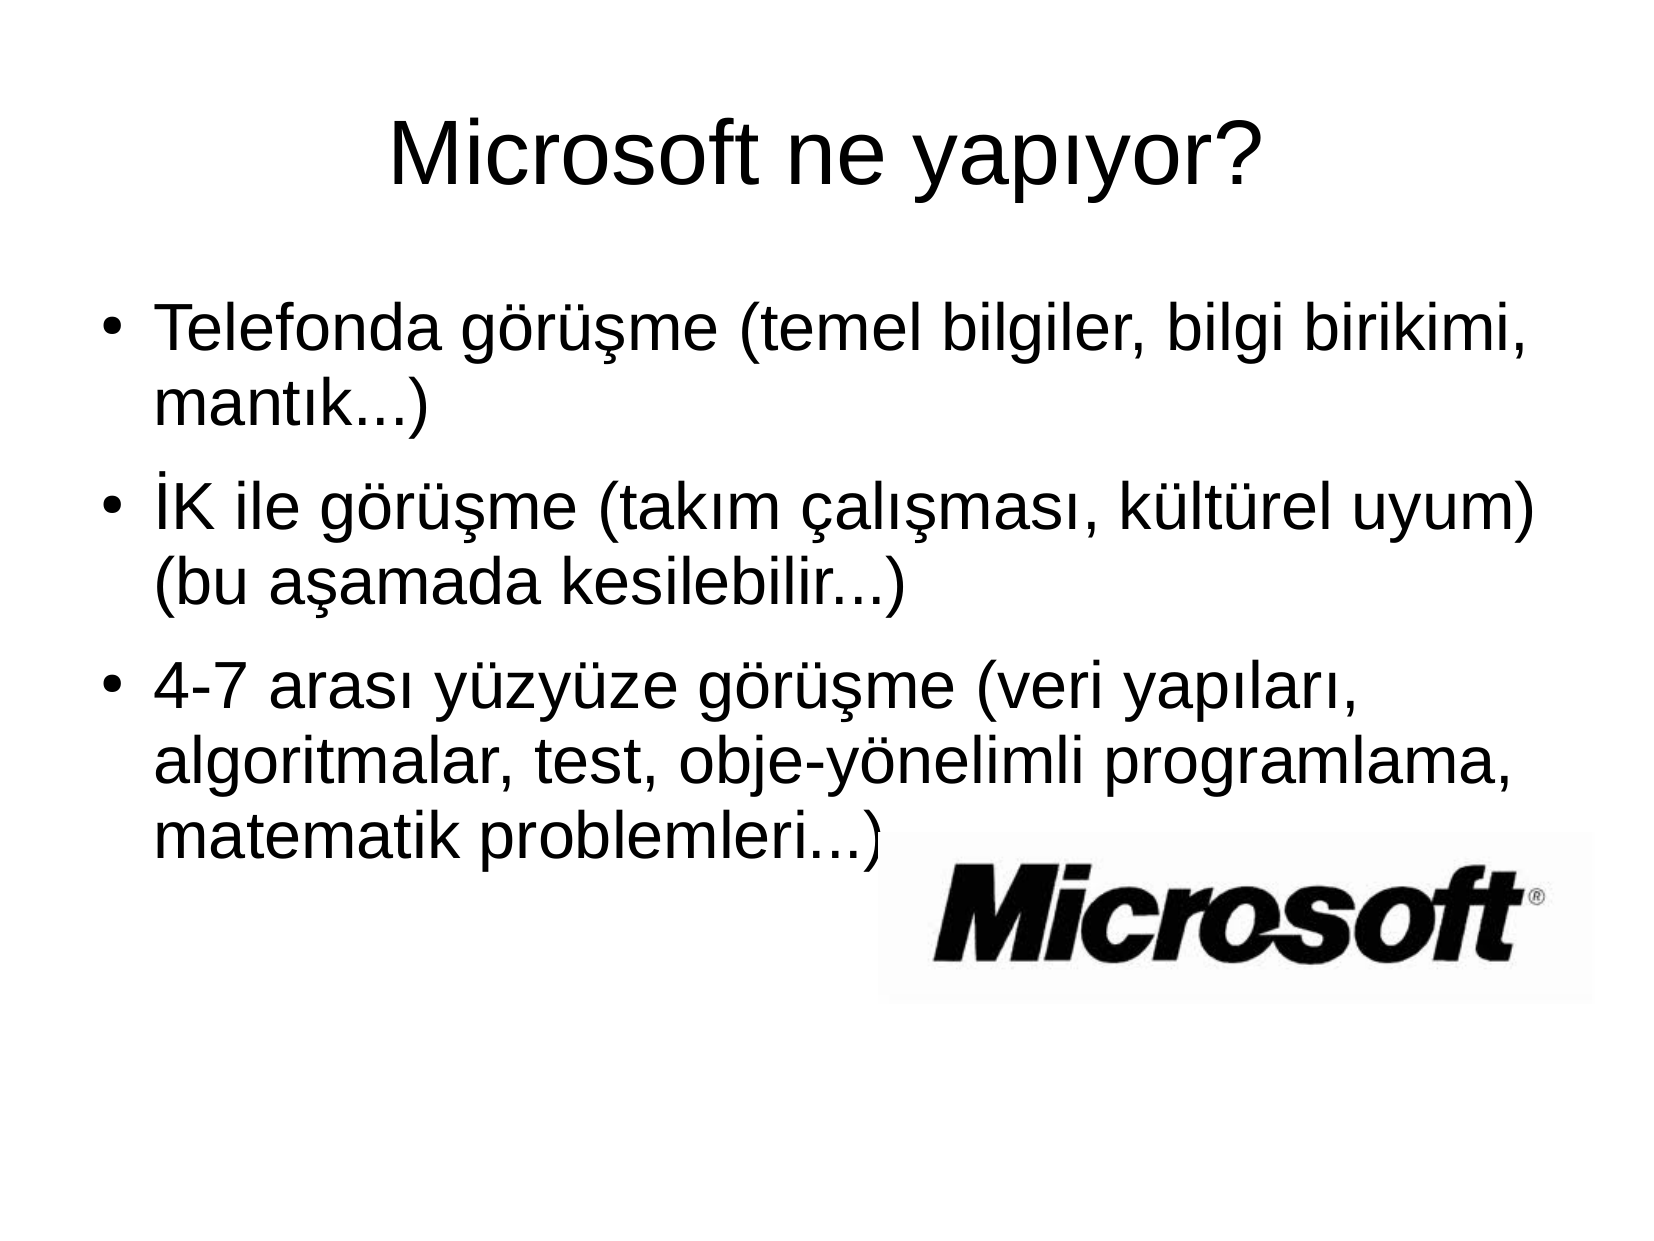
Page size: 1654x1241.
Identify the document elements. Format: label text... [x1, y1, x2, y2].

picture [878, 832, 1595, 1004]
list Telefonda görüşme (temel bilgiler, bilgi birikimi, mantık...) İK ile görüşme (takım çalışması, kültürel uyum) (bu aşamada kesilebilir...) 4-7 arası yüzyüze görüşme (veri yapıları, algoritmalar, test, obje-yönelimli programlama, matematik problemleri...) [82, 290, 1571, 1109]
title Microsoft ne yapıyor? [82, 49, 1571, 257]
